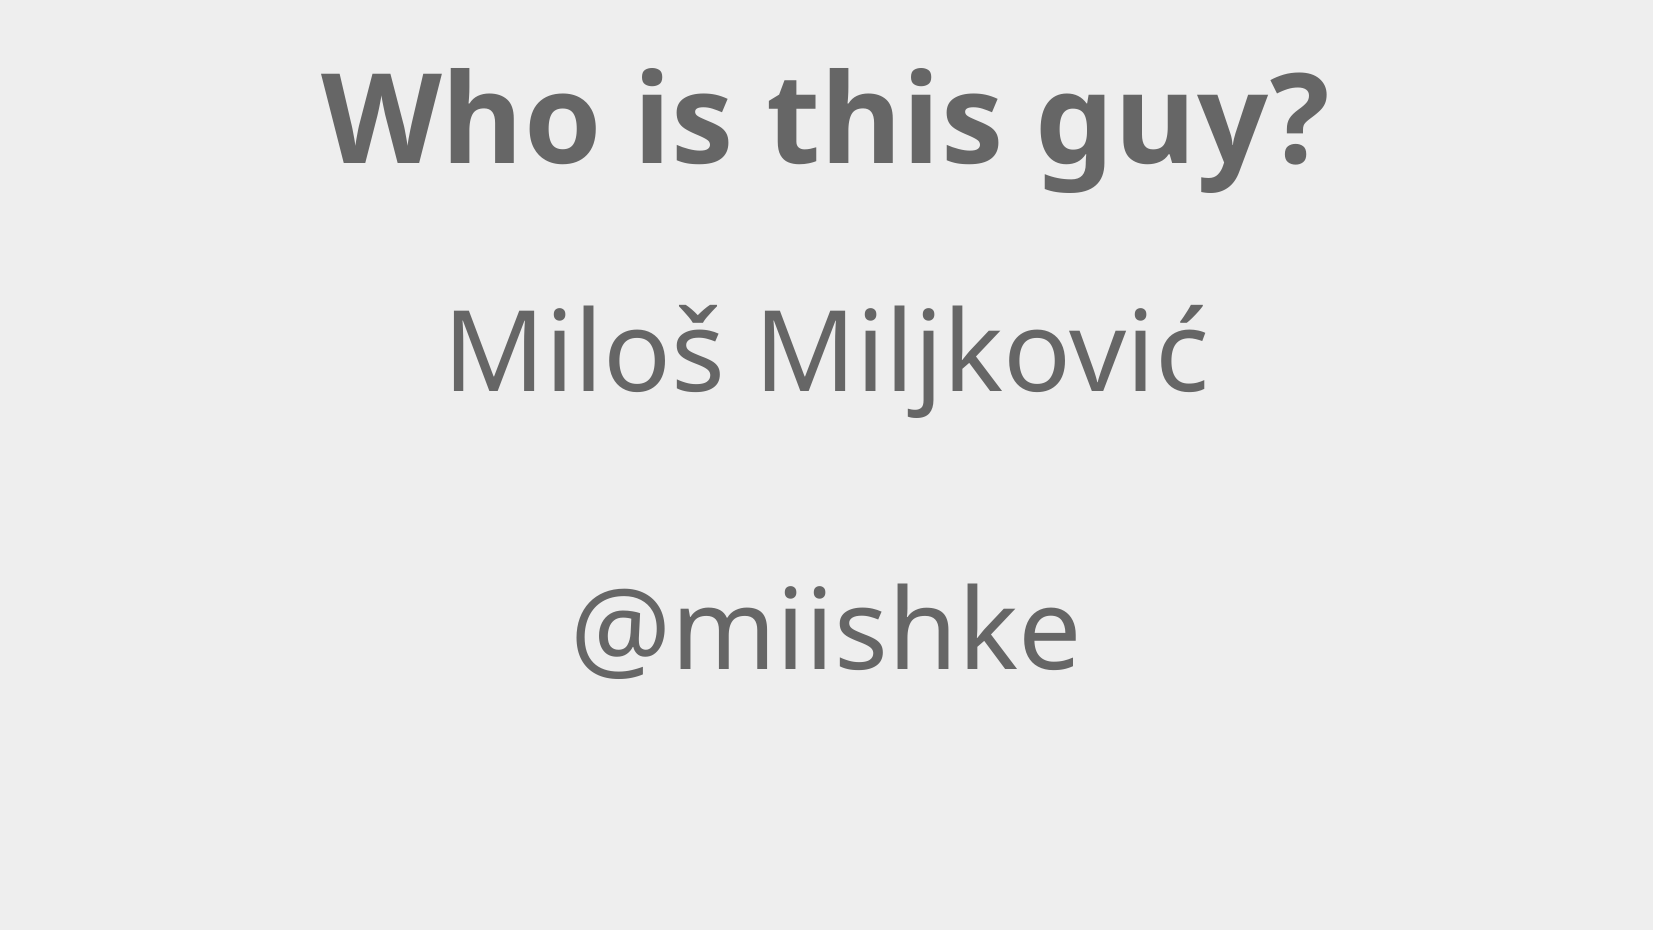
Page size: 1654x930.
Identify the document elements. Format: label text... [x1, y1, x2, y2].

subtitle Miloš Miljković @miishke [82, 217, 1571, 757]
title Who is this guy? [82, 36, 1571, 193]
